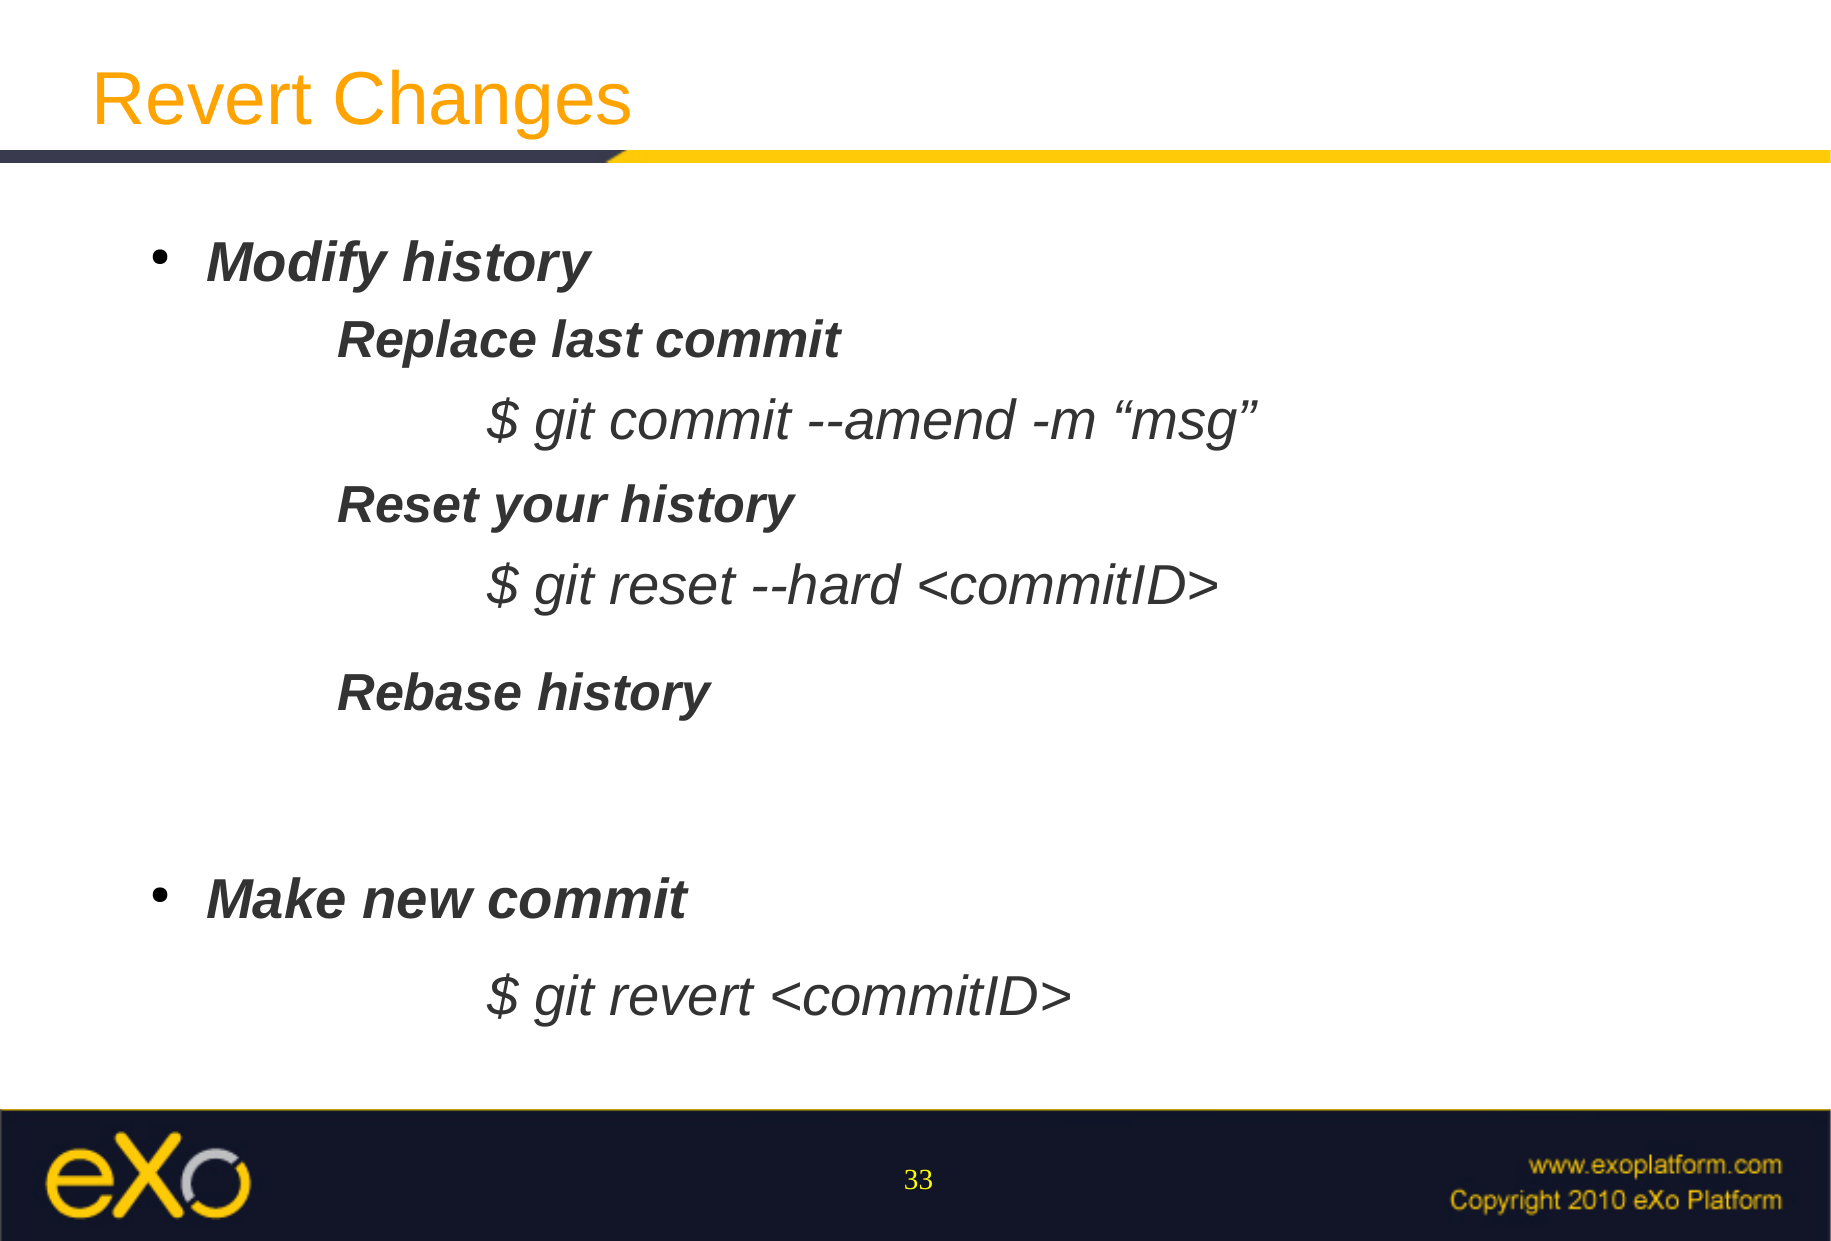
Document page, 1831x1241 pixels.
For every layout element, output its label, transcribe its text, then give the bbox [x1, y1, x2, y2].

list Make new commit $ git revert <commitID> [150, 862, 1726, 1051]
text_box Revert Changes [91, 49, 1740, 151]
picture [0, 150, 1831, 163]
list Reset your history $ git reset --hard <commitID> [150, 487, 1747, 638]
list Rebase history [150, 675, 1747, 751]
list Modify history Replace last commit $ git commit --amend -m “msg” [150, 225, 1747, 451]
picture [0, 1109, 1831, 1241]
